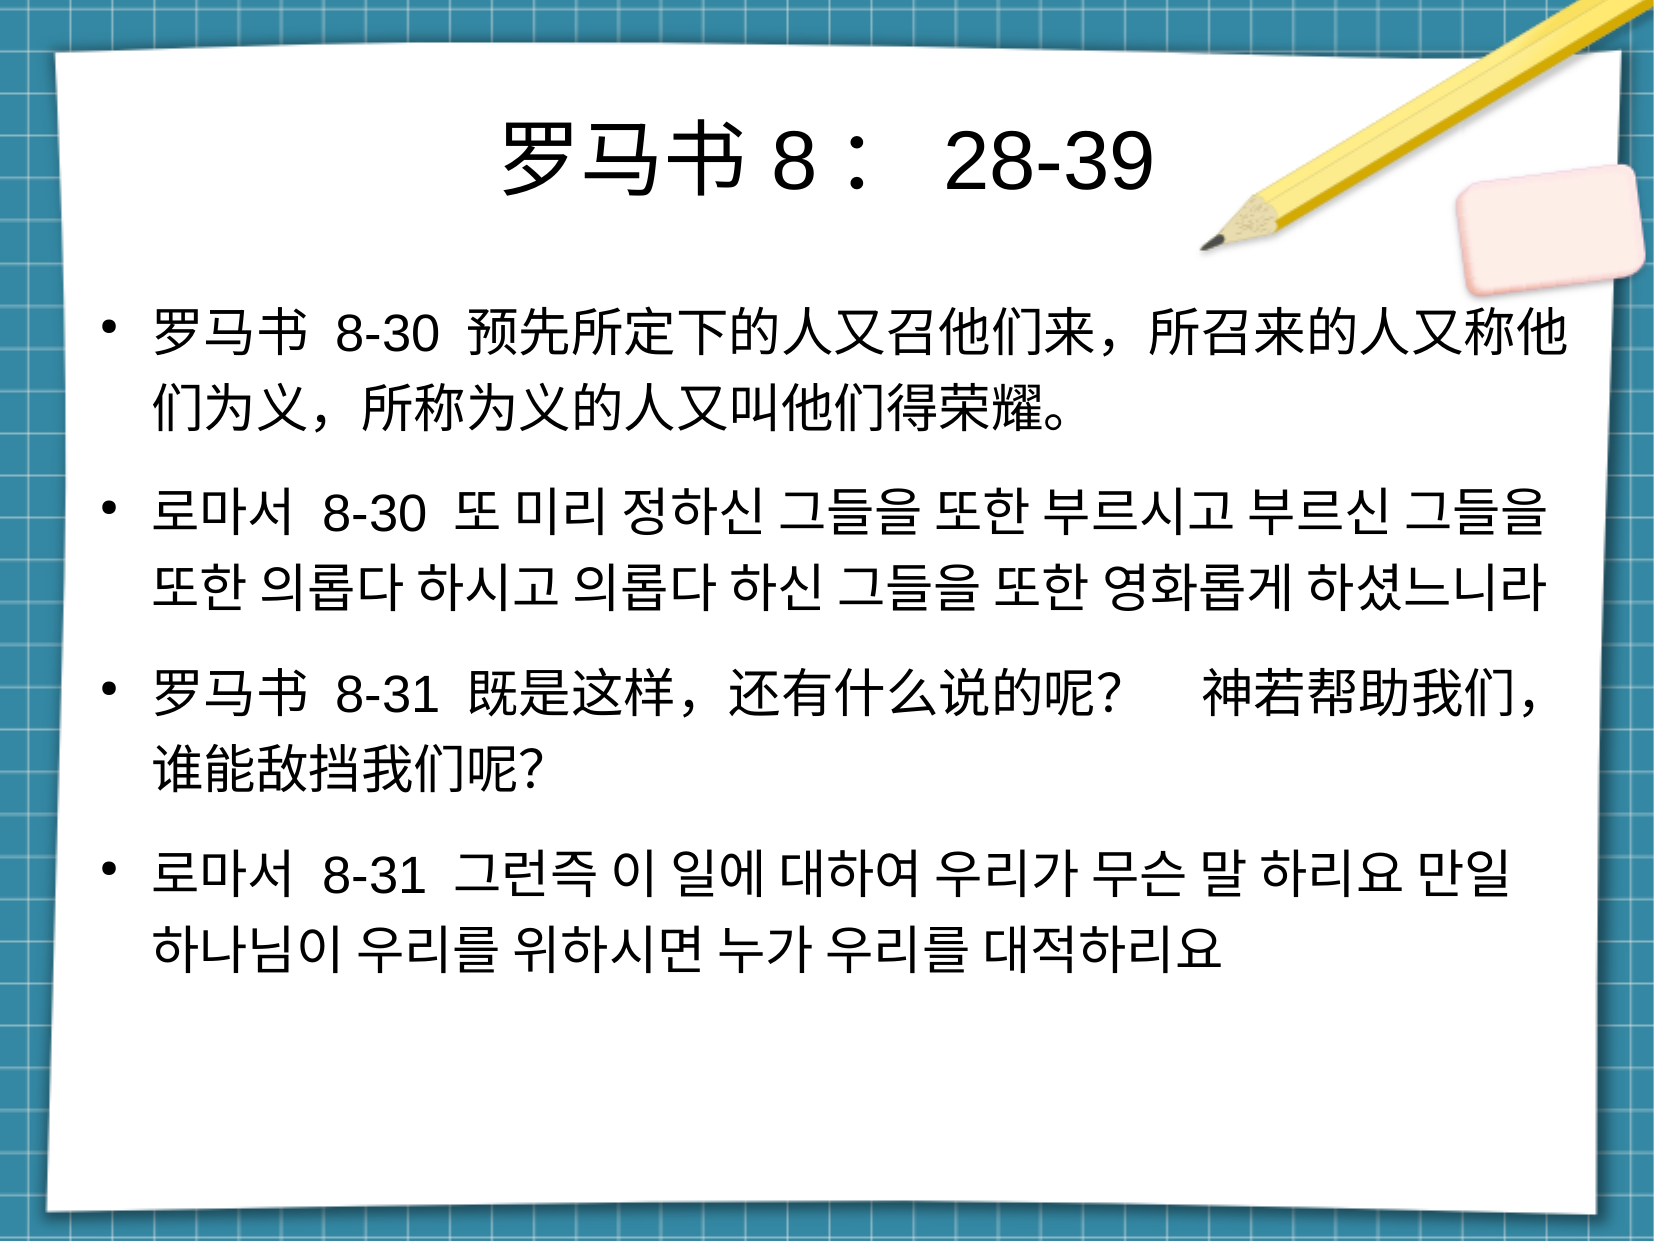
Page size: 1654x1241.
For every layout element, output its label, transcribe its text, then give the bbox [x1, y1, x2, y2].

title 罗马书8：28-39 [82, 49, 1571, 257]
picture [0, 0, 1654, 1241]
list 罗马书 8-30 预先所定下的人又召他们来，所召来的人又称他们为义，所称为义的人又叫他们得荣耀。 로마서 8-30 또 미리 정하신 그들을 또한 부르시고 부르신 그들을 또한 의롭다 하시고 의롭다 하신 그들을 또한 영화롭게 하셨느니라 罗马书 8-31 既是这样，还有什么说的呢？ 神若帮助我们，谁能敌挡我们呢？ 로마서 8-31 그런즉 이 일에 대하여 우리가 무슨 말 하리요 만일 하나님이 우리를 위하시면 누가 우리를 대적하리요 [82, 290, 1571, 1010]
